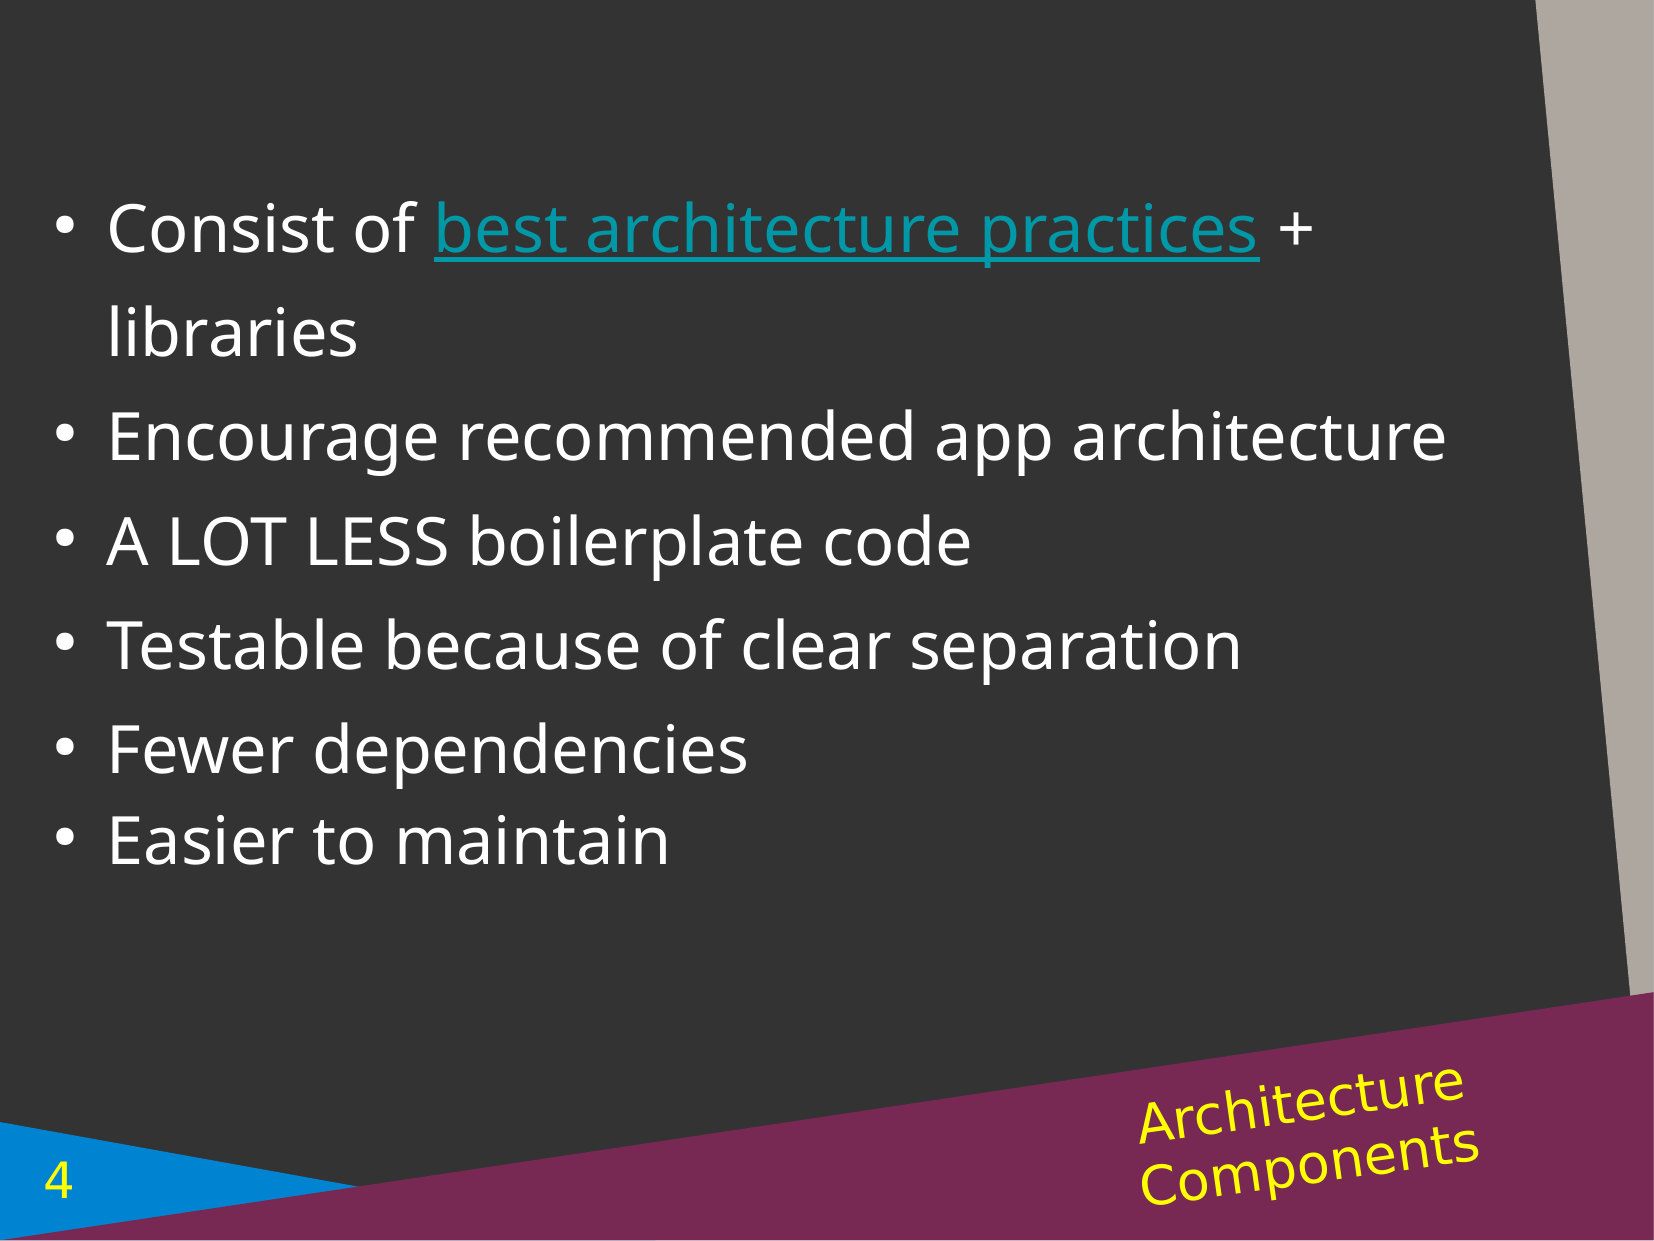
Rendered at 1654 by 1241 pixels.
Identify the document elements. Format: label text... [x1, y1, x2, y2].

list Consist of best architecture practices + libraries Encourage recommended app architecture A LOT LESS boilerplate code Testable because of clear separation Fewer dependencies Easier to maintain [35, 59, 1524, 993]
title Architecture Components [956, 995, 1654, 1241]
